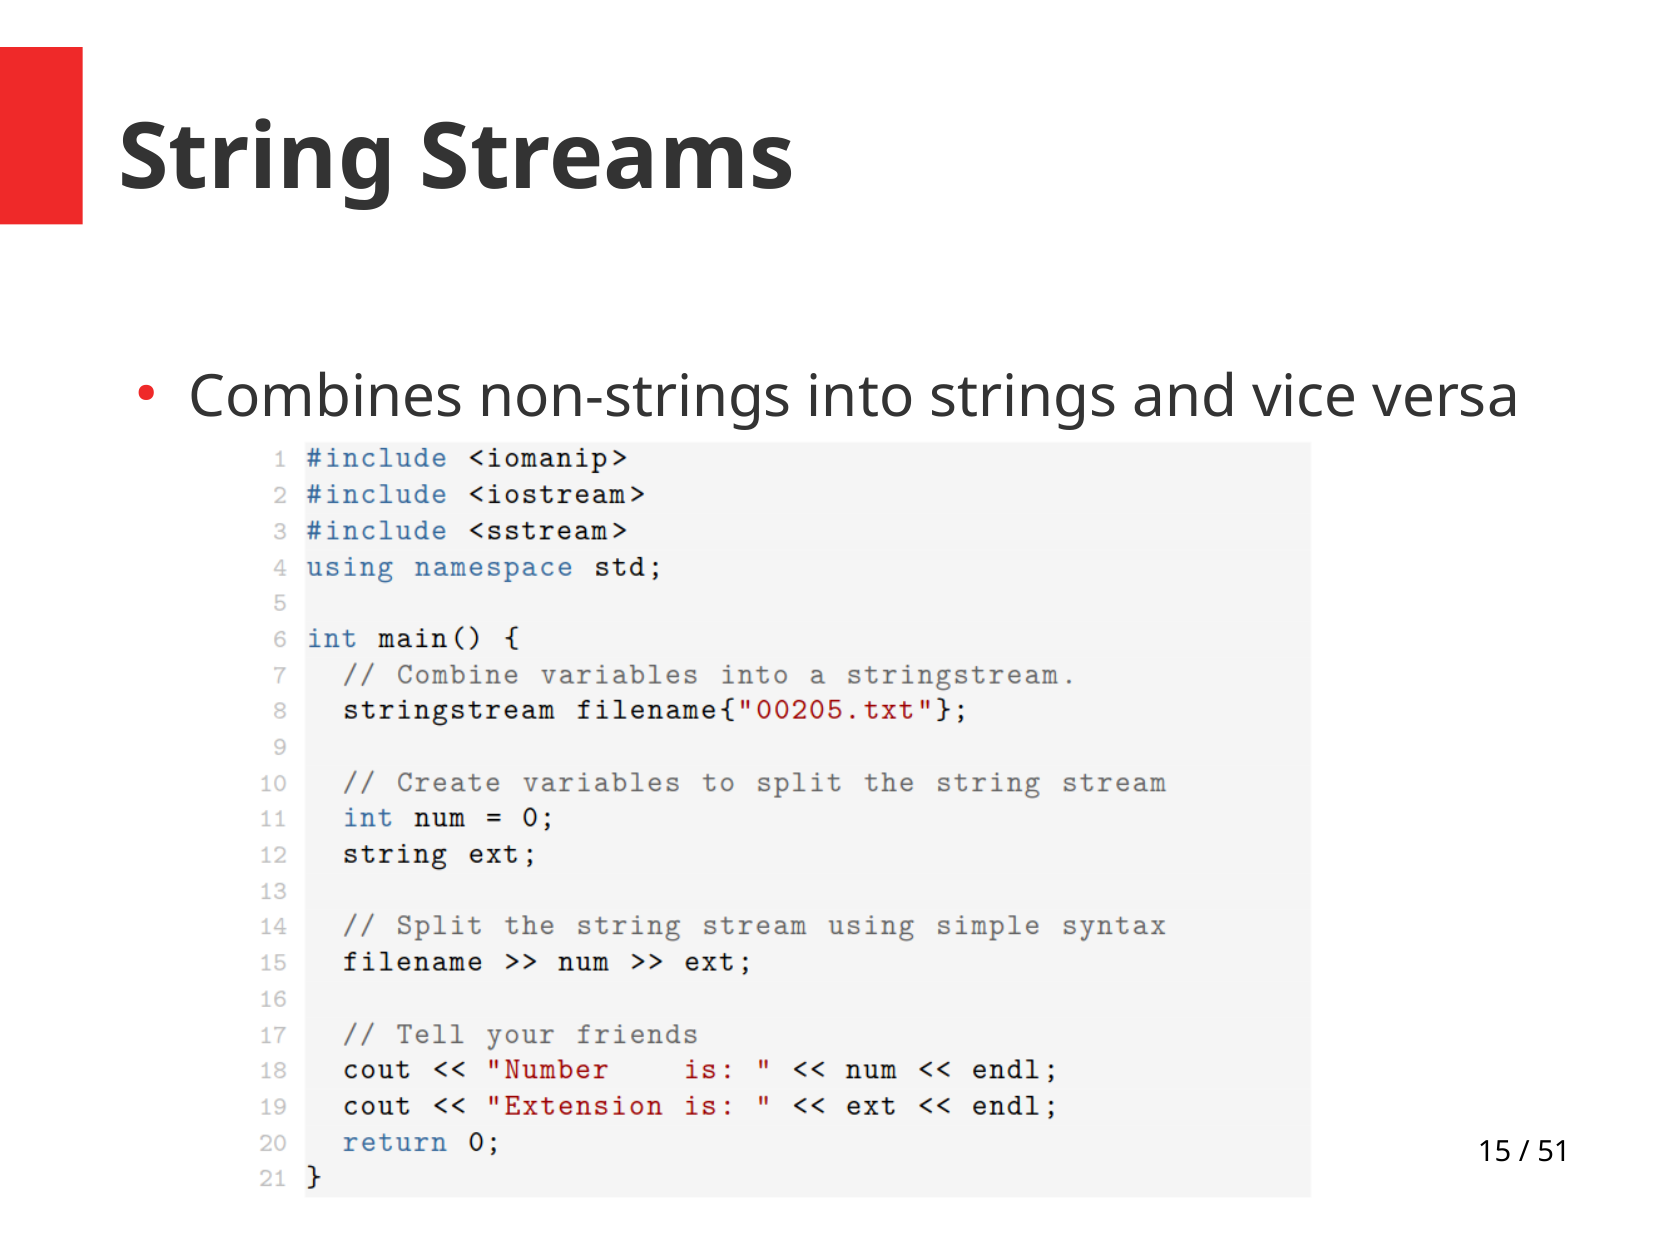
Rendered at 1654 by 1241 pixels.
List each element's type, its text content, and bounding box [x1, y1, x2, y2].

picture [248, 438, 1323, 1205]
list Combines non-strings into strings and vice versa [118, 354, 1536, 1074]
title String Streams [118, 49, 1571, 257]
